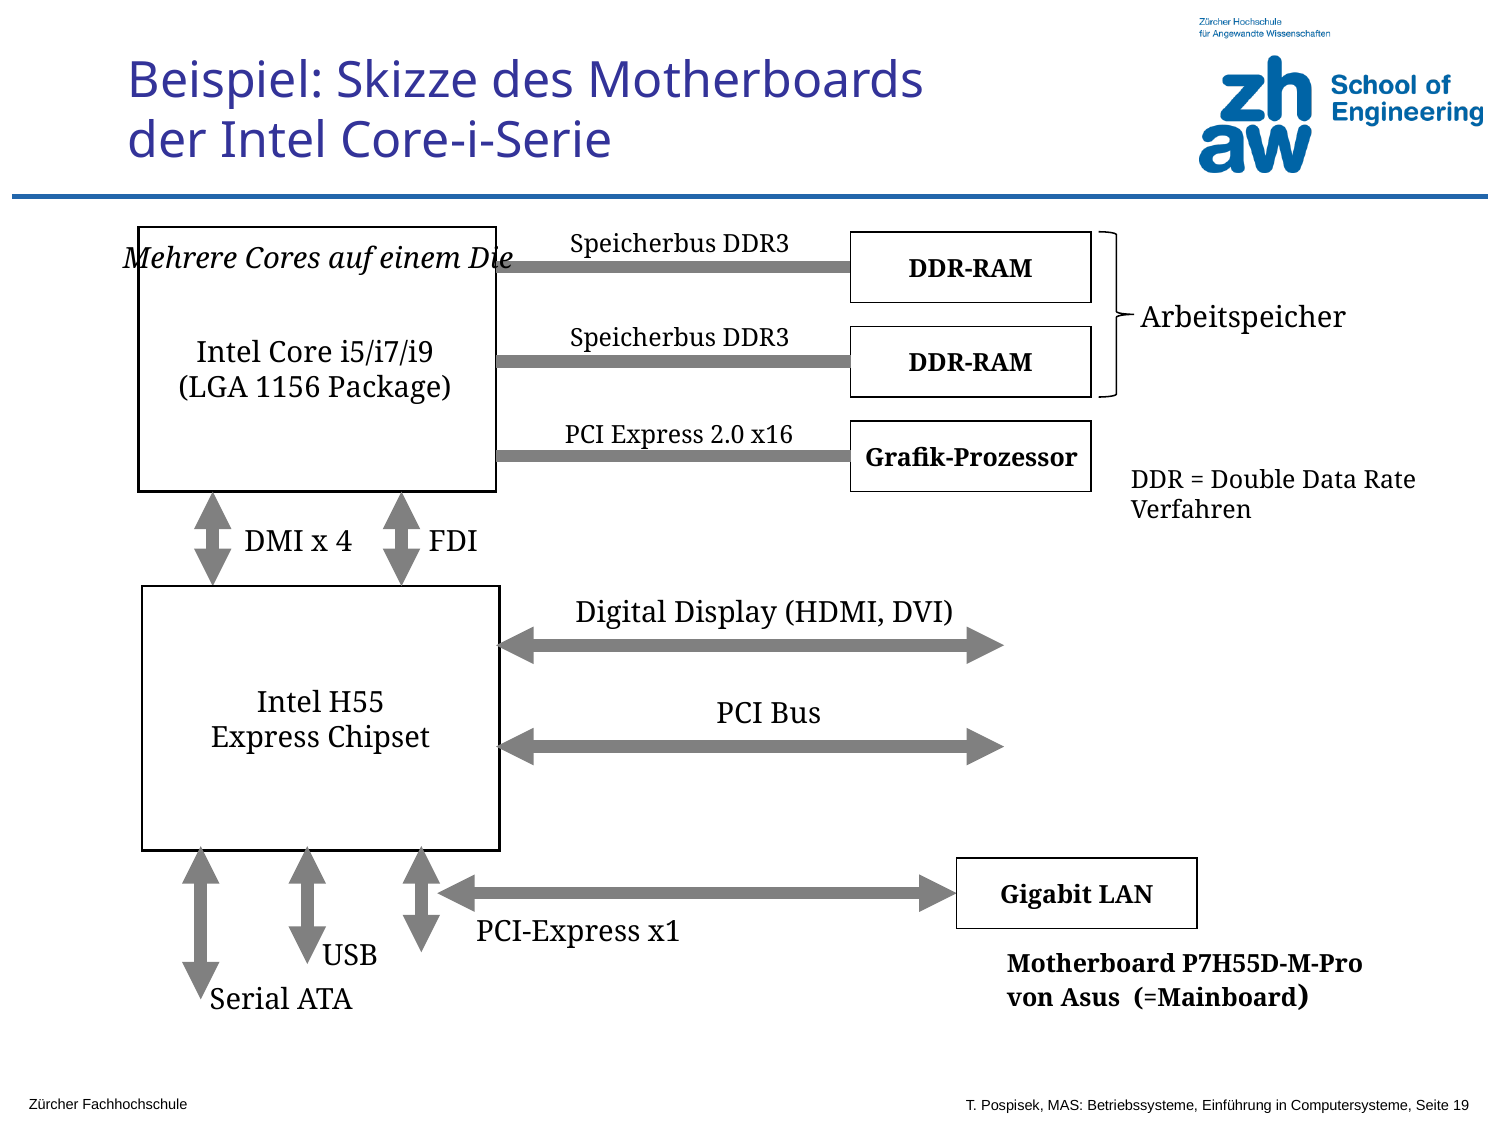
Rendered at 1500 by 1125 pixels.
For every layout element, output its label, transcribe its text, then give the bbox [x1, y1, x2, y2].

text_box Arbeitspeicher [1125, 290, 1362, 341]
text_box Intel H55 Express Chipset [141, 586, 500, 851]
text_box Mehrere Cores auf einem Die [108, 231, 529, 282]
text_box PCI-Express x1 [461, 904, 697, 955]
text_box DDR-RAM [850, 326, 1091, 398]
text_box FDI [413, 515, 493, 566]
text_box [138, 227, 497, 231]
text_box Digital Display (HDMI, DVI) [560, 586, 969, 636]
picture [1199, 18, 1483, 173]
text_box Intel Core i5/i7/i9 (LGA 1156 Package) [163, 326, 467, 411]
text_box DDR = Double Data Rate Verfahren [1116, 456, 1436, 531]
text_box PCI Bus [701, 687, 837, 738]
text_box Gigabit LAN [956, 857, 1197, 929]
text_box PCI Express 2.0 x16 [550, 410, 809, 456]
text_box [138, 282, 497, 492]
text_box Speicherbus DDR3 [555, 314, 805, 360]
text_box Serial ATA [194, 972, 368, 1023]
text_box USB [307, 928, 394, 979]
text_box Speicherbus DDR3 [555, 220, 805, 261]
text_box DMI x 4 [229, 515, 367, 566]
title Beispiel: Skizze des Motherboards der Intel Core-i-Serie [112, 50, 1391, 175]
text_box [1098, 231, 1125, 398]
text_box Grafik-Prozessor [850, 420, 1091, 492]
text_box DDR-RAM [850, 231, 1091, 303]
text_box Motherboard P7H55D-M-Pro von Asus (=Mainboard) [992, 940, 1400, 1021]
